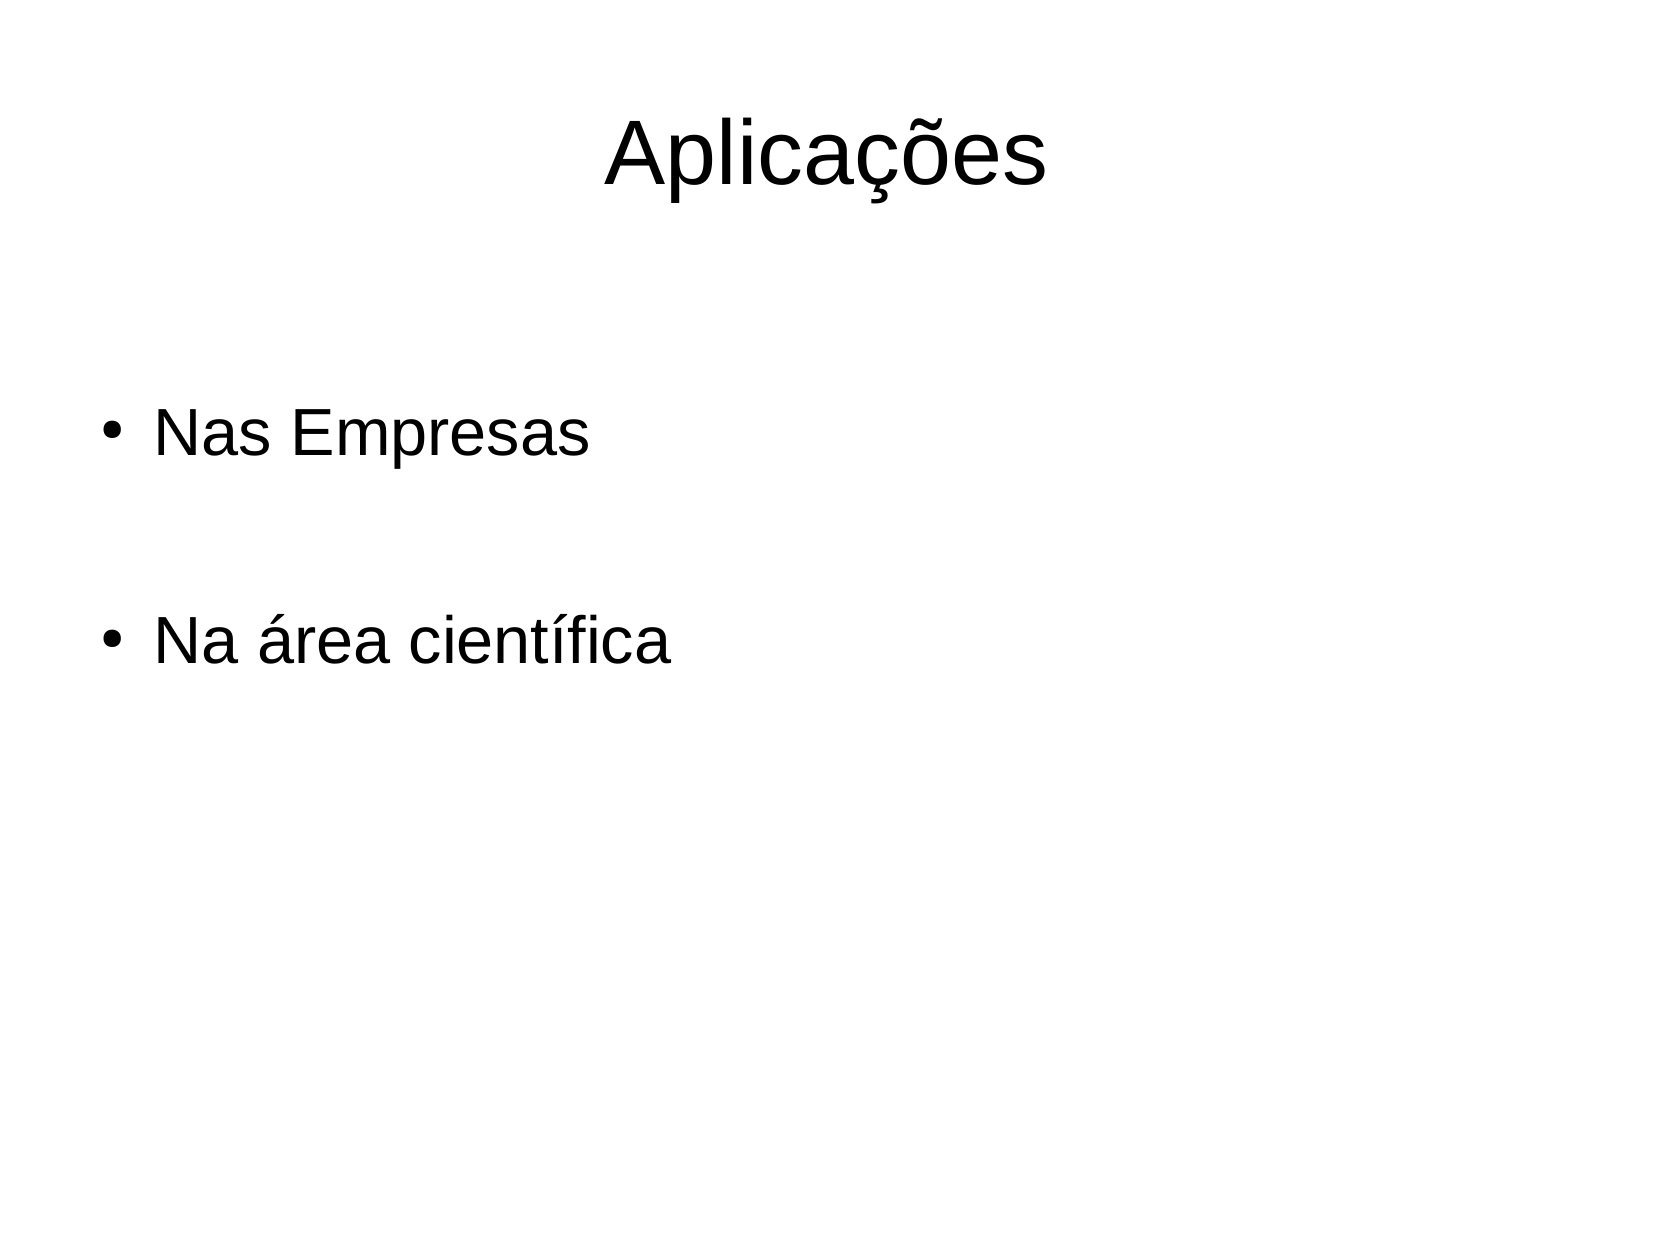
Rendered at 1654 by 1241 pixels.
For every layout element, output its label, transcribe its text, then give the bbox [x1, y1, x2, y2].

list Nas Empresas Na área científica [82, 290, 1571, 1010]
title Aplicações [82, 49, 1571, 257]
